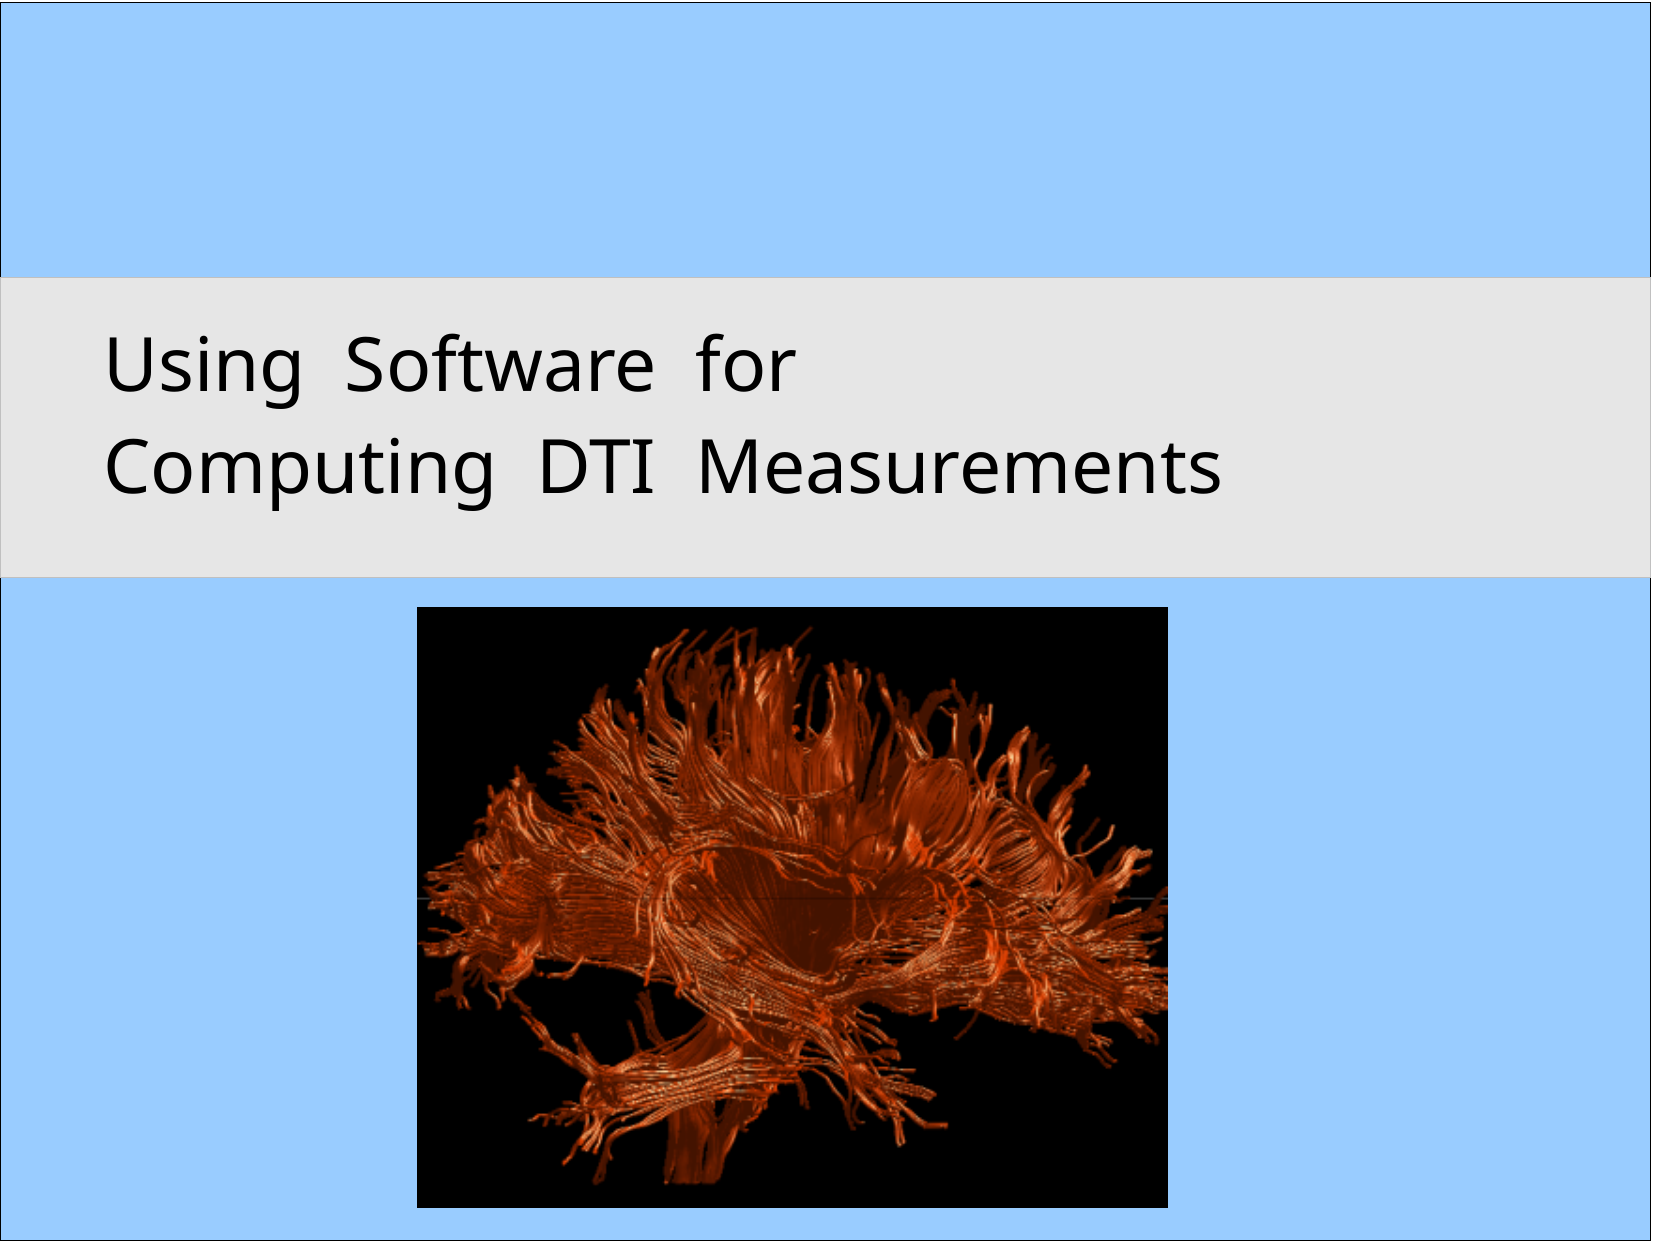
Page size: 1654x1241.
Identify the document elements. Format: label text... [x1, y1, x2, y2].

picture [417, 607, 1168, 1208]
text_box Using Software for Computing DTI Measurements [88, 303, 1269, 578]
text_box [0, 2, 1651, 1241]
